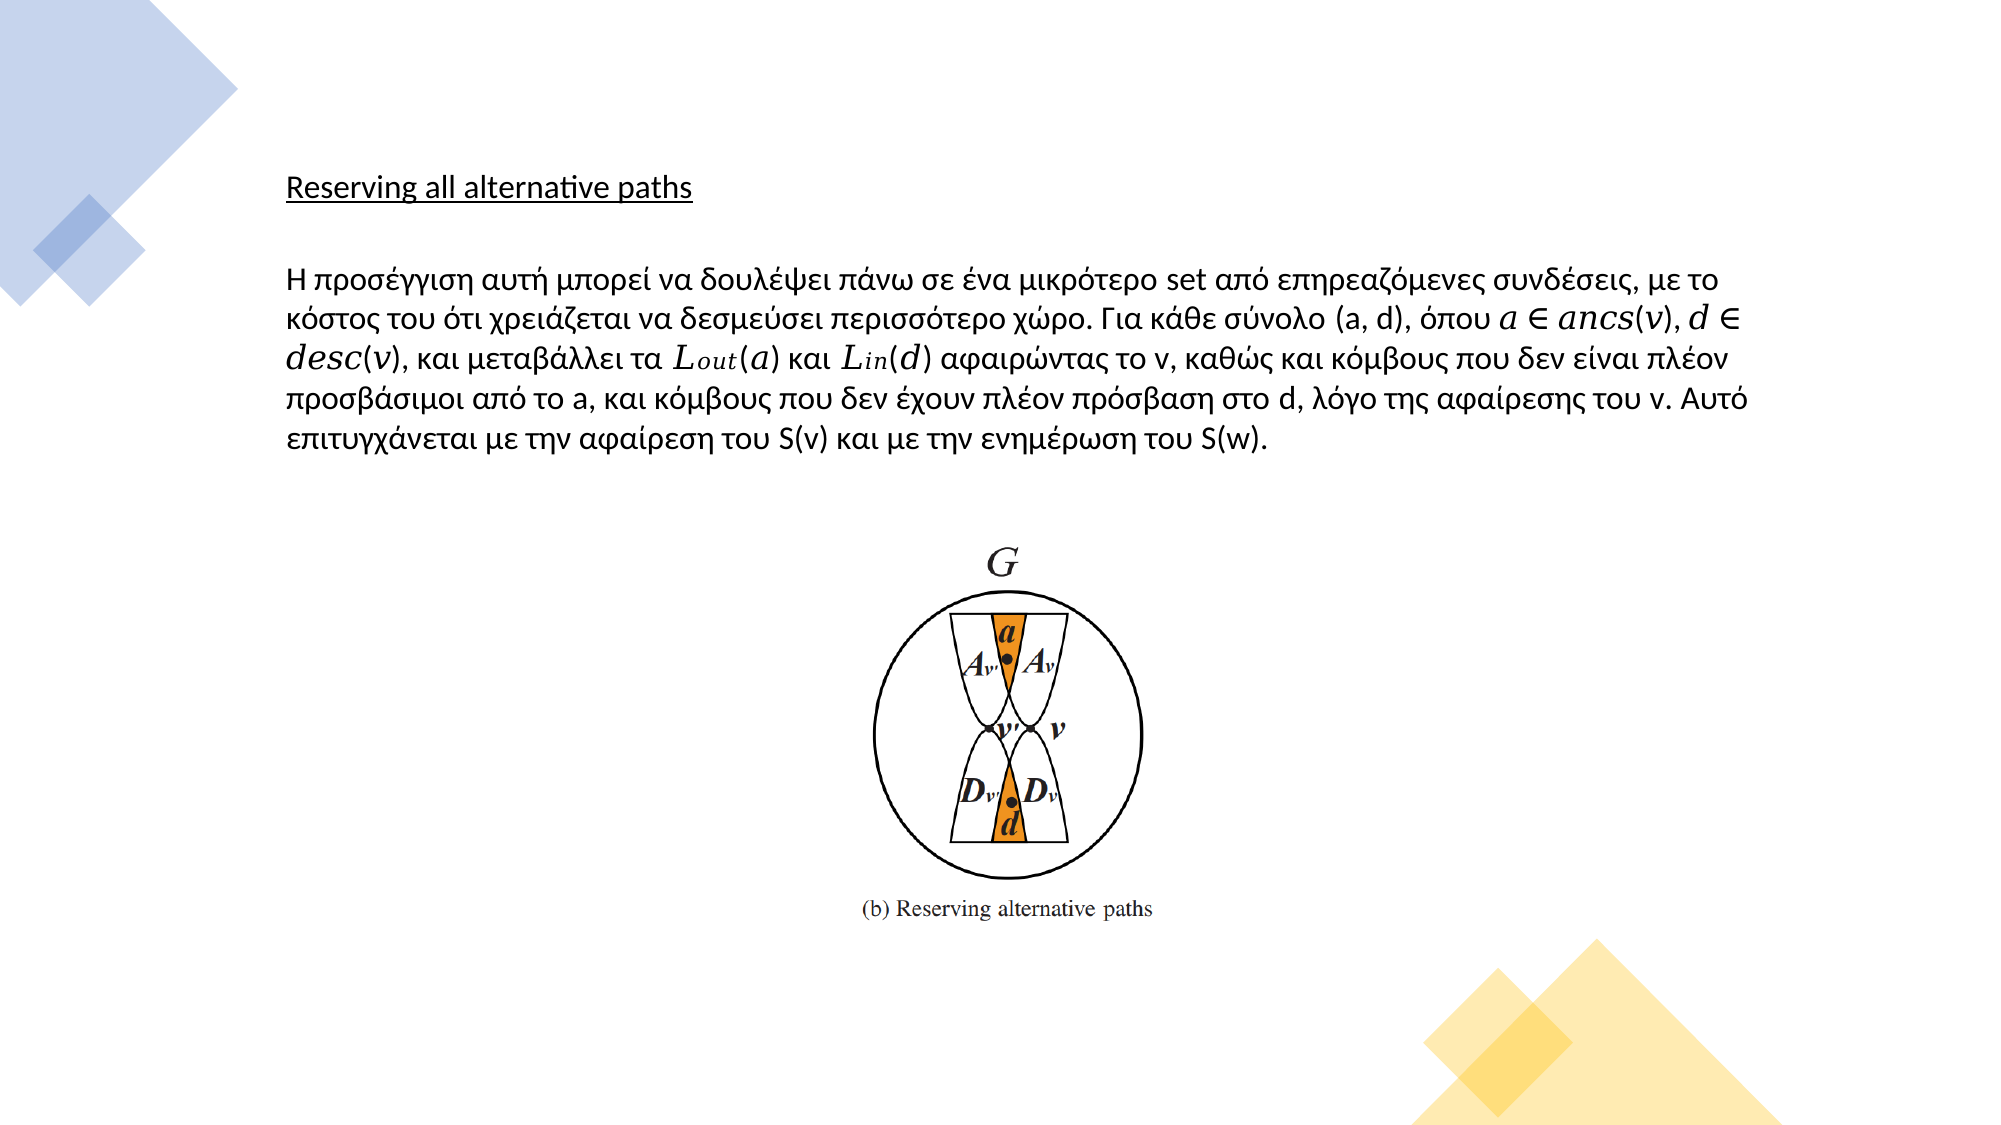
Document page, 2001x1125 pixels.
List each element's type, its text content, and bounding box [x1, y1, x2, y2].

text_box Reserving all alternative paths [271, 157, 1272, 213]
picture [859, 540, 1167, 924]
text_box [0, 0, 2000, 1125]
text_box Η προσέγγιση αυτή μπορεί να δουλέψει πάνω σε ένα μικρότερο set από επηρεαζόμενες συνδέσεις, με το κόστος του ότι χρειάζεται να δεσμεύσει περισσότερο χώρο. Για κάθε σύνολο (a, d), όπου 𝑎 ∈ 𝑎𝑛𝑐𝑠(𝑣), 𝑑 ∈ 𝑑𝑒𝑠𝑐(𝑣), και μεταβάλλει τα 𝐿𝑜𝑢𝑡(𝑎) και 𝐿𝑖𝑛(𝑑) αφαιρώντας το v, καθώς και κόμβους που δεν είναι πλέον προσβάσιμοι από το a, και κόμβους που δεν έχουν πλέον πρόσβαση στο d, λόγο της αφαίρεσης του v. Αυτό επιτυγχάνεται με την αφαίρεση του S(v) και με την ενημέρωση του S(w). [271, 249, 1819, 467]
